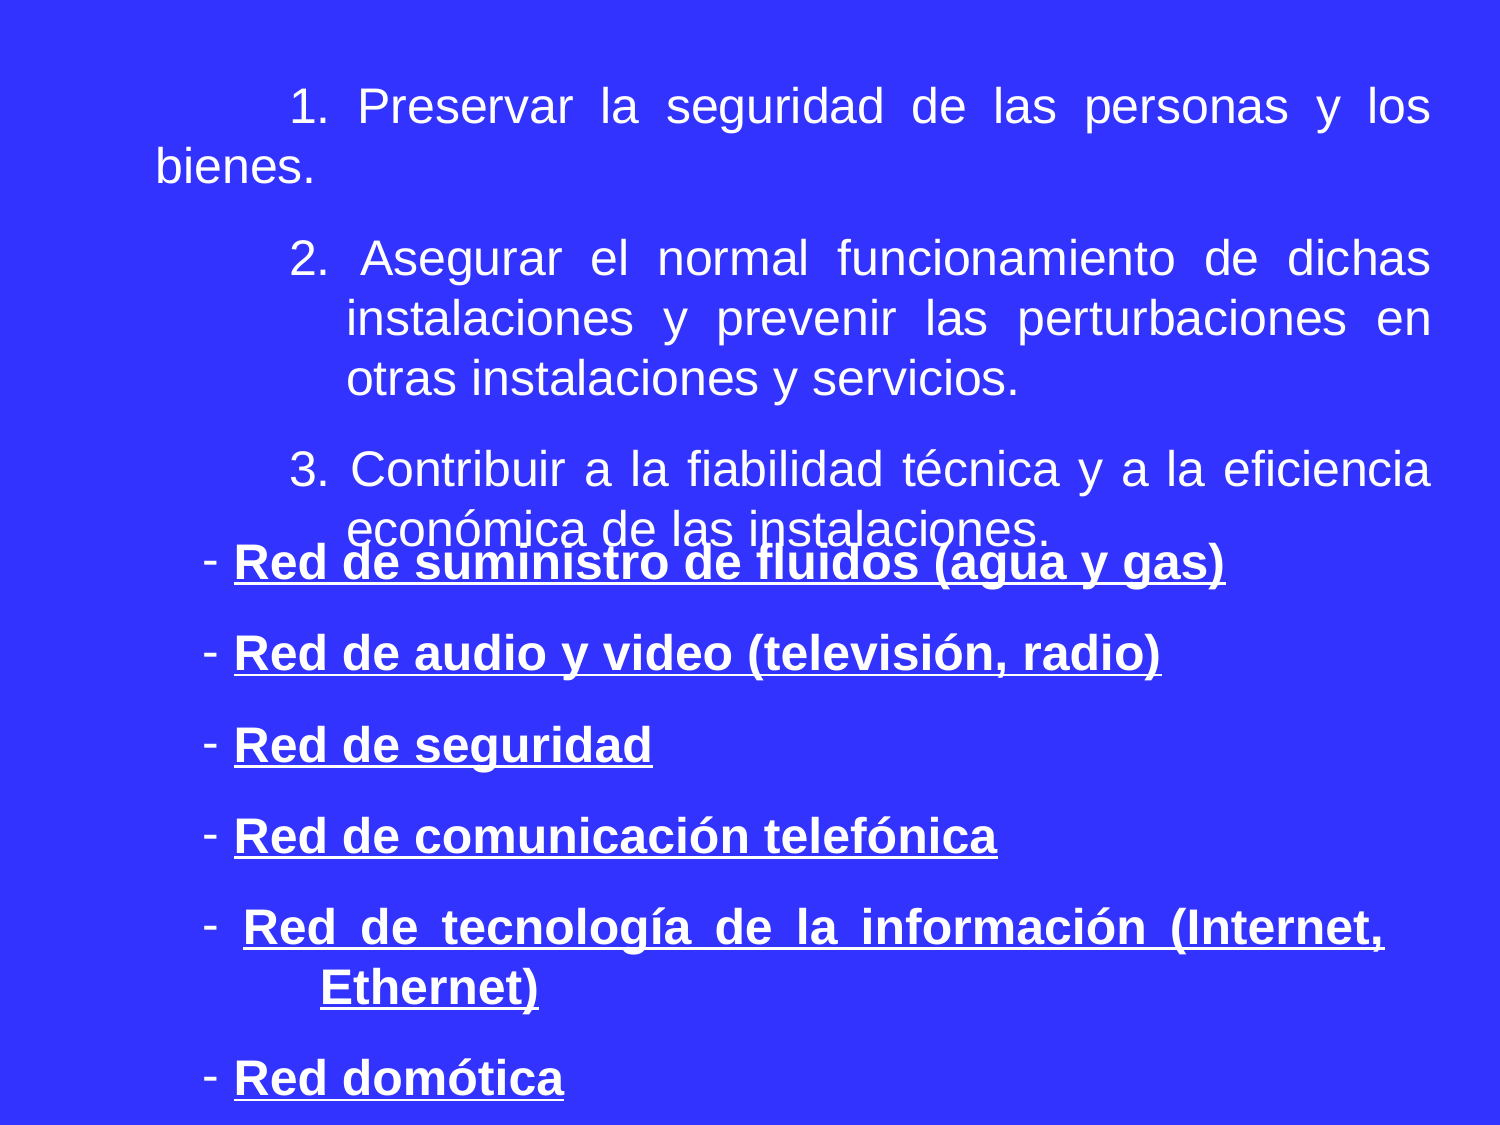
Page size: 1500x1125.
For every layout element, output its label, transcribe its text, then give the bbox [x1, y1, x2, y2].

text_box 1. Preservar la seguridad de las personas y los bienes. 2. Asegurar el normal funcionamiento de dichas instalaciones y prevenir las perturbaciones en otras instalaciones y servicios. 3. Contribuir a la fiabilidad técnica y a la eficiencia económica de las instalaciones. [53, 66, 1447, 565]
text_box Red de suministro de fluidos (agua y gas) Red de audio y video (televisión, radio) Red de seguridad Red de comunicación telefónica Red de tecnología de la información (Internet, Ethernet) Red domótica [100, 521, 1400, 1114]
